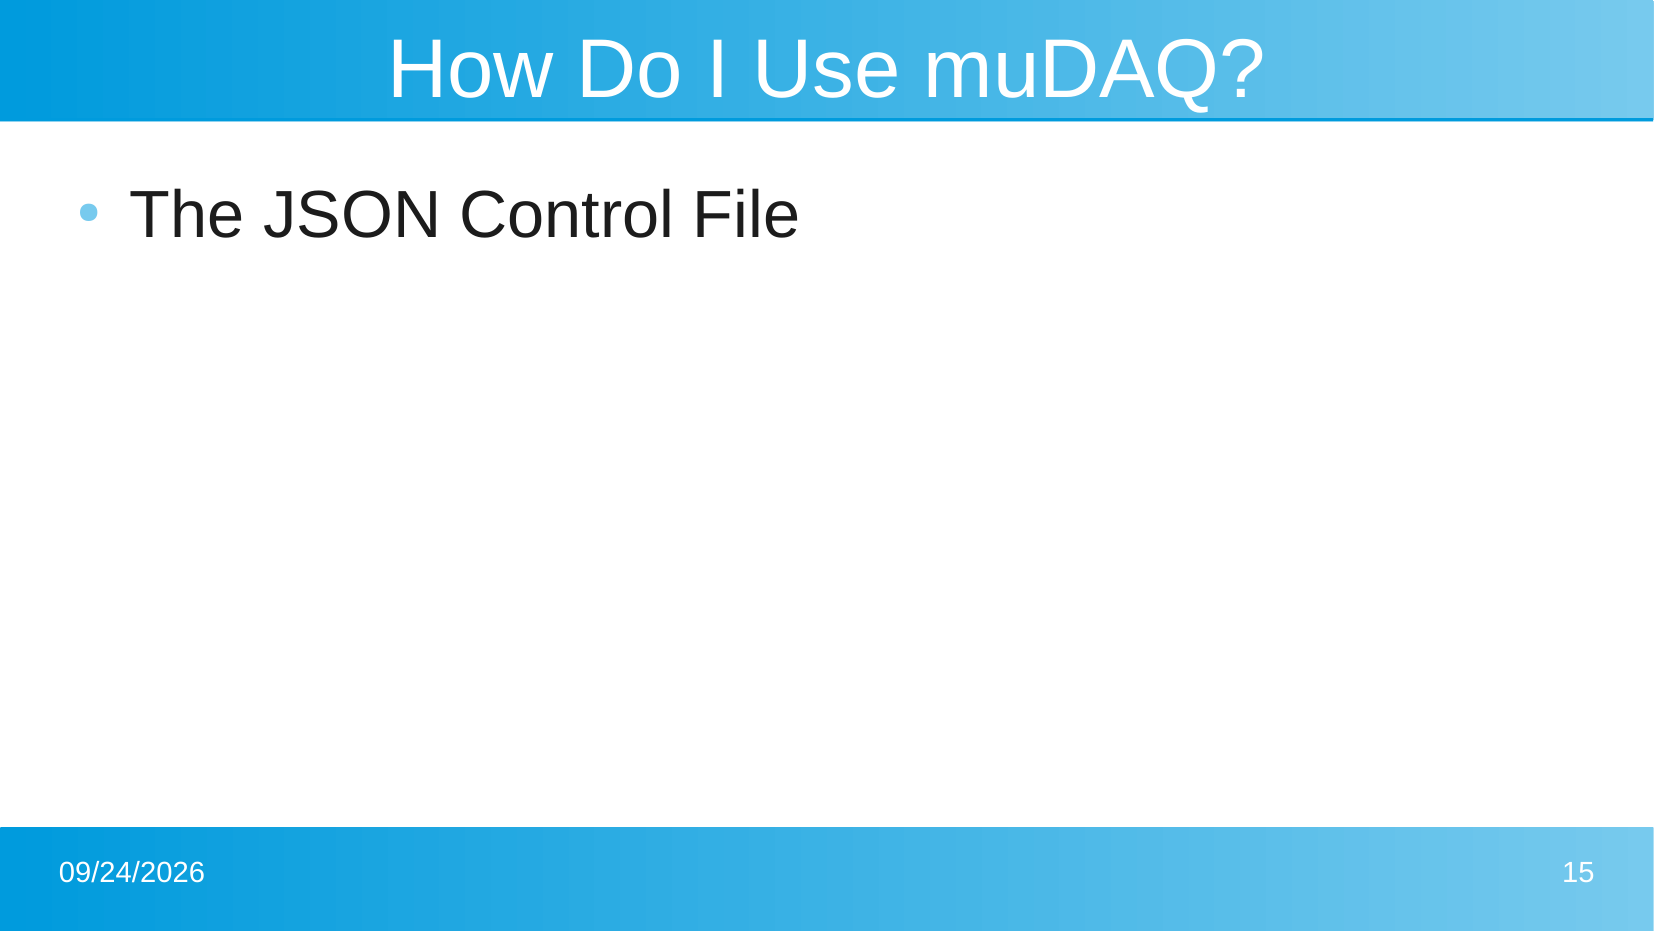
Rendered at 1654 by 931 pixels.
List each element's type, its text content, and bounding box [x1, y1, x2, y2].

title How Do I Use muDAQ? [59, 22, 1595, 116]
list The JSON Control File [59, 177, 1595, 768]
